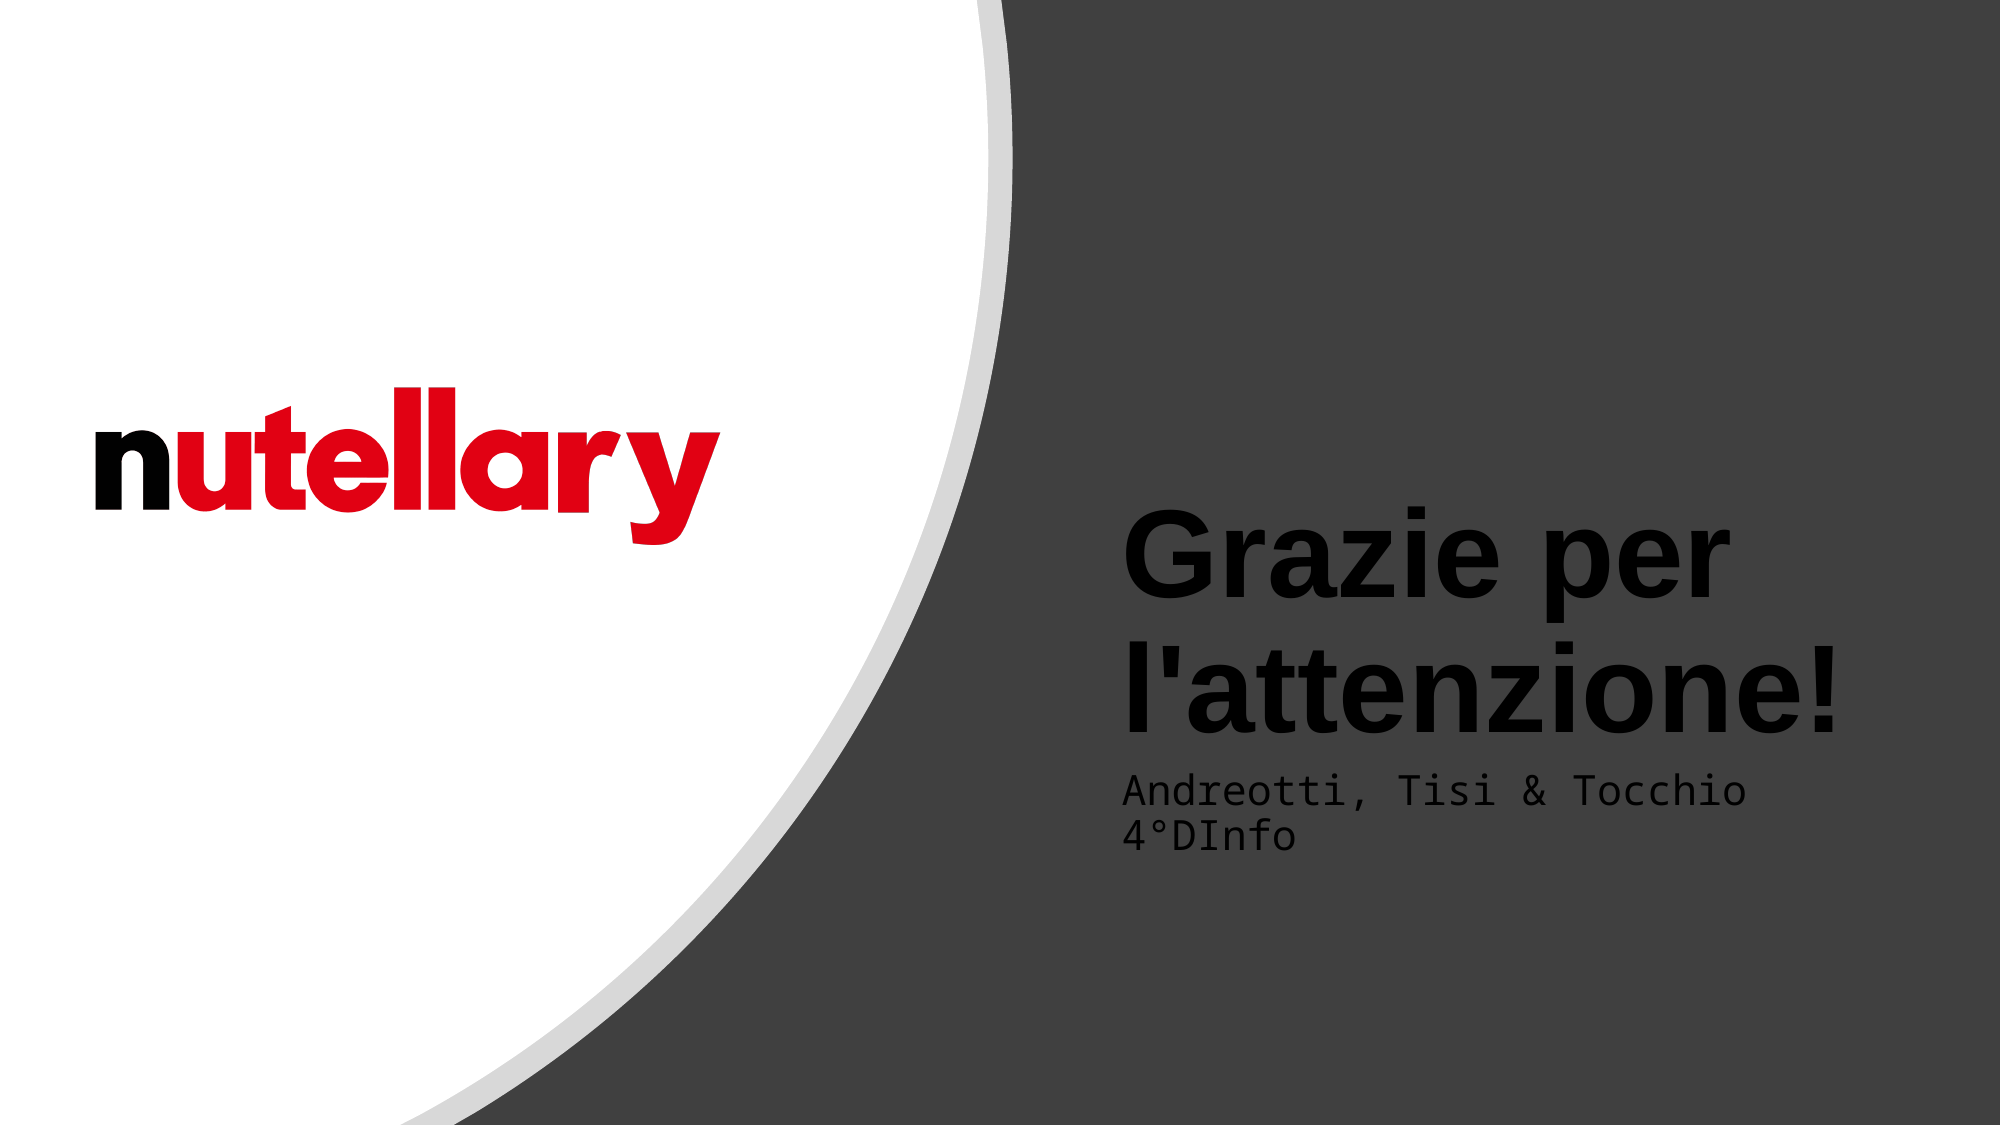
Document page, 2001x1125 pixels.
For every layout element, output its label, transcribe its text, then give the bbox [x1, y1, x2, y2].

picture [68, 207, 733, 693]
title Grazie per l'attenzione! [1106, 292, 1869, 762]
text_box [0, 0, 2000, 1125]
text_box Andreotti, Tisi & Tocchio 4°DInfo [1106, 762, 1869, 951]
